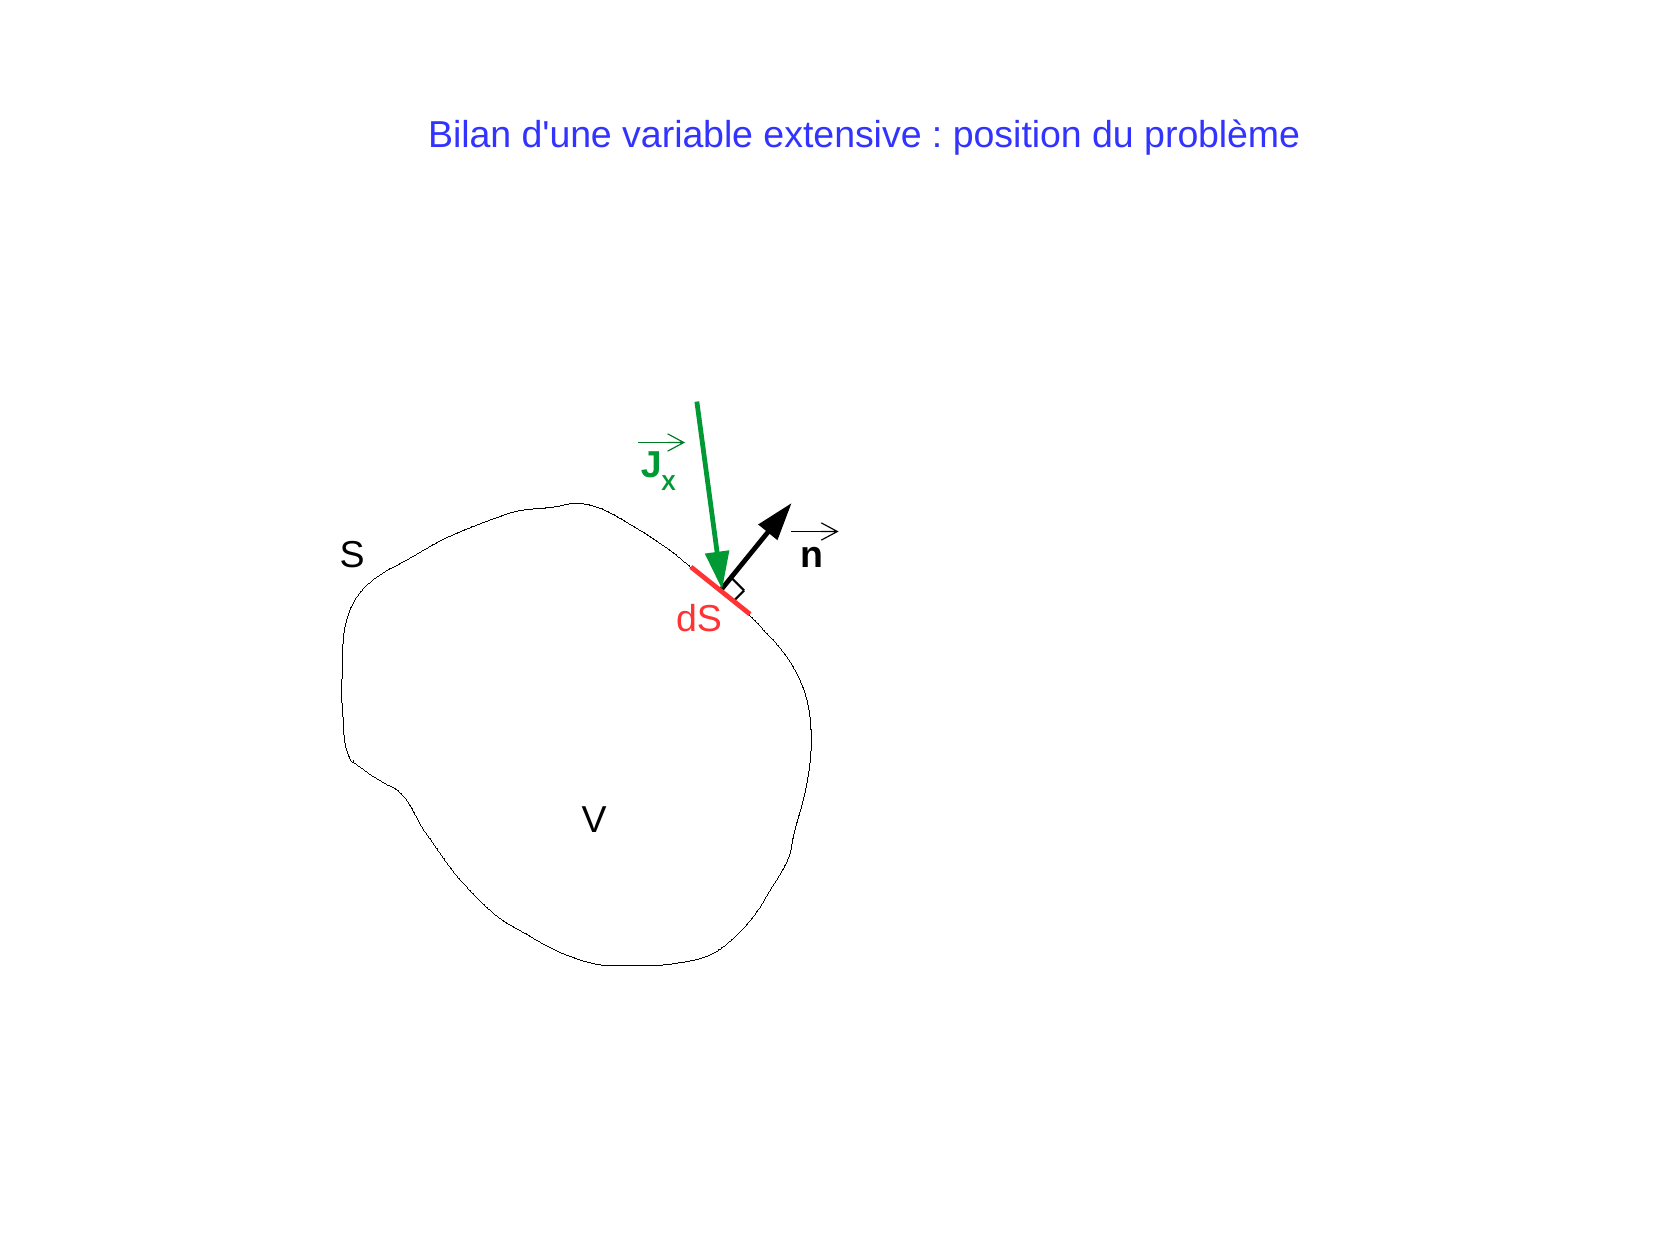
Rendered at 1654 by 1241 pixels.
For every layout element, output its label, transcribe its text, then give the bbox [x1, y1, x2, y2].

text_box Bilan d'une variable extensive : position du problème [413, 106, 1359, 164]
text_box JX [625, 436, 697, 504]
text_box S [324, 525, 396, 583]
text_box V [566, 791, 697, 849]
text_box n [785, 525, 857, 584]
text_box dS [661, 590, 745, 648]
